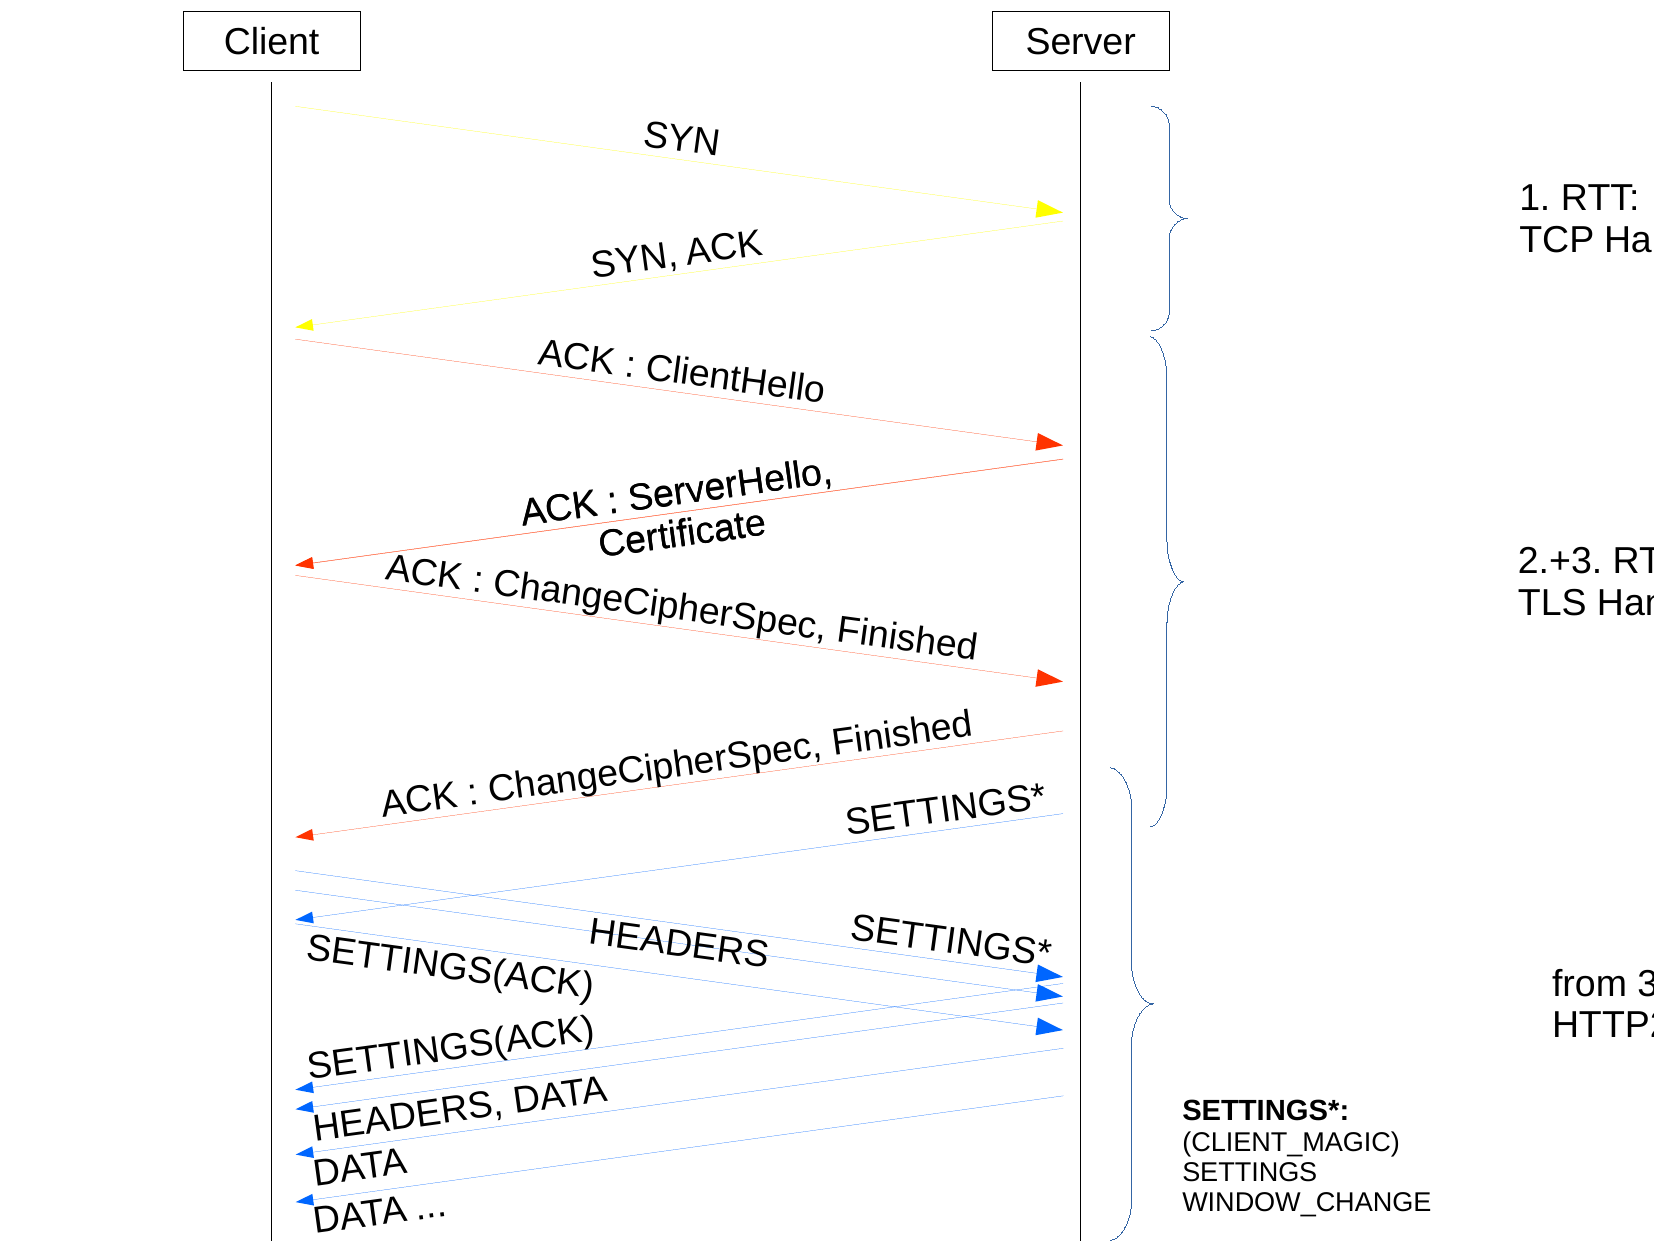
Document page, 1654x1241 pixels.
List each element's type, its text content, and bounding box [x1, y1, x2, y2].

text_box 1. RTT: TCP Handshake [1151, 106, 1188, 331]
text_box 2.+3. RTT: TLS Handshake [1150, 336, 1184, 827]
text_box Client [183, 11, 361, 71]
text_box Server [992, 11, 1170, 71]
text_box from 3½. RTT: HTTP2 Request(s) [1110, 767, 1154, 1241]
text_box SETTINGS*: (CLIENT_MAGIC) SETTINGS WINDOW_CHANGE [1167, 1086, 1546, 1225]
